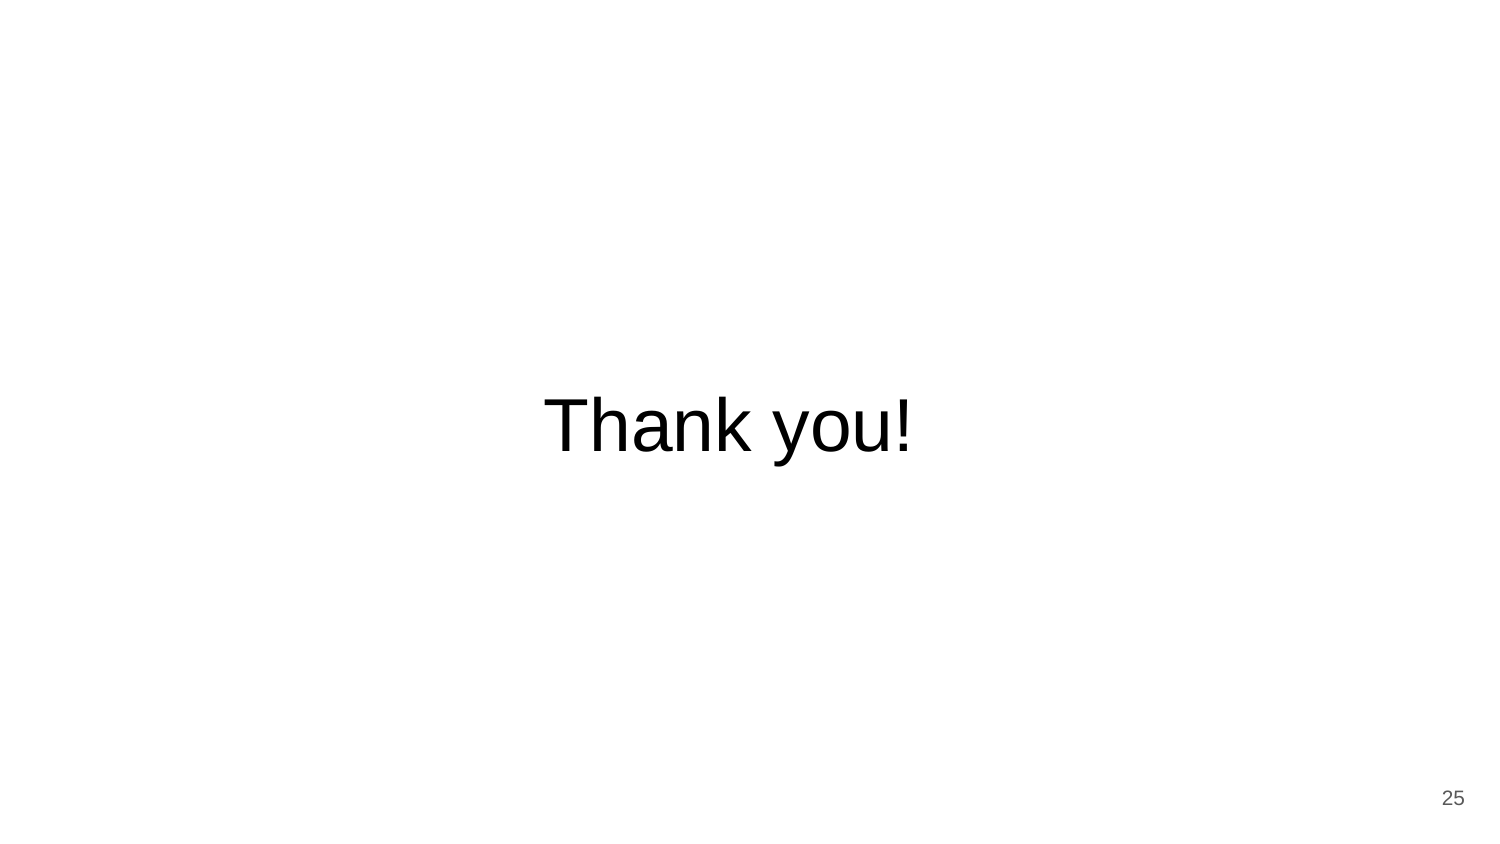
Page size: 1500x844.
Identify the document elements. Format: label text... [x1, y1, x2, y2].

slide_number <number> [1389, 764, 1480, 830]
title Thank you! [51, 352, 1449, 491]
